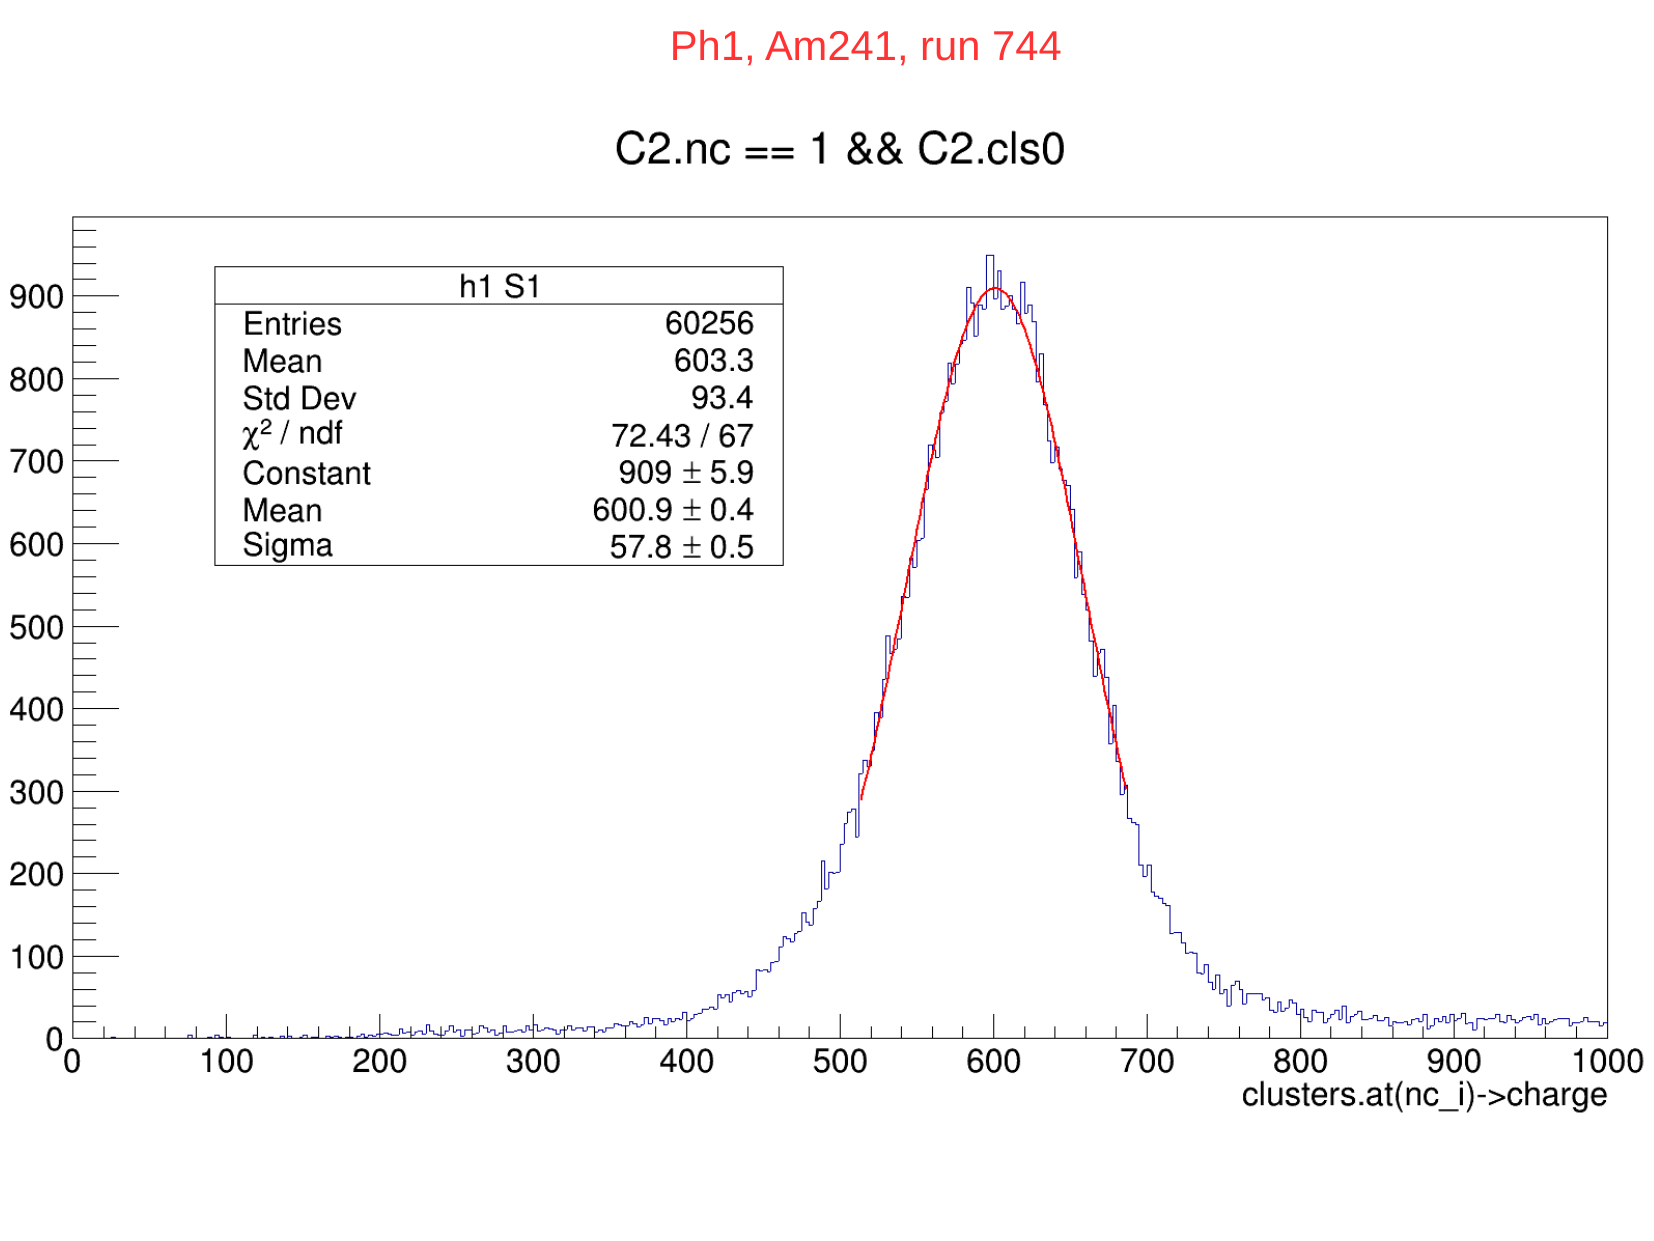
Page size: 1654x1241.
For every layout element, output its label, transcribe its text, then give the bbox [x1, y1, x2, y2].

text_box Ph1, Am241, run 744 [525, 14, 1207, 120]
picture [6, 120, 1654, 1127]
